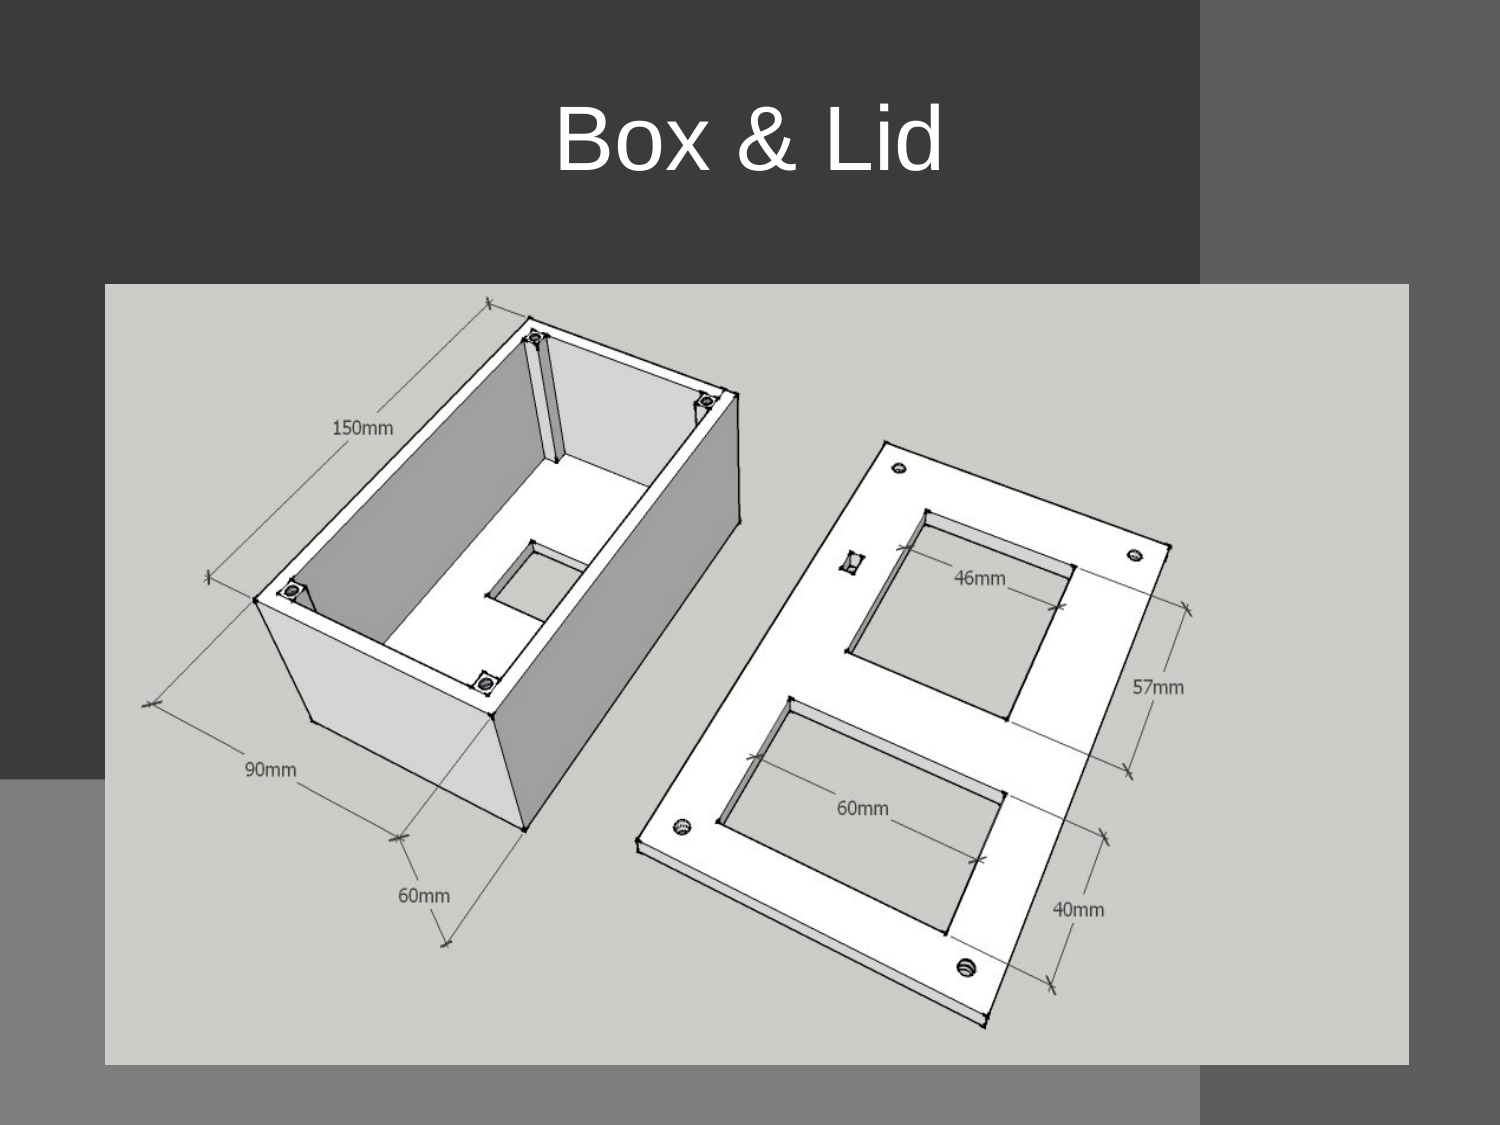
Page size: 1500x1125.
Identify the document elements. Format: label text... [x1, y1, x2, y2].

picture [105, 284, 1409, 1066]
title Box & Lid [75, 44, 1425, 233]
